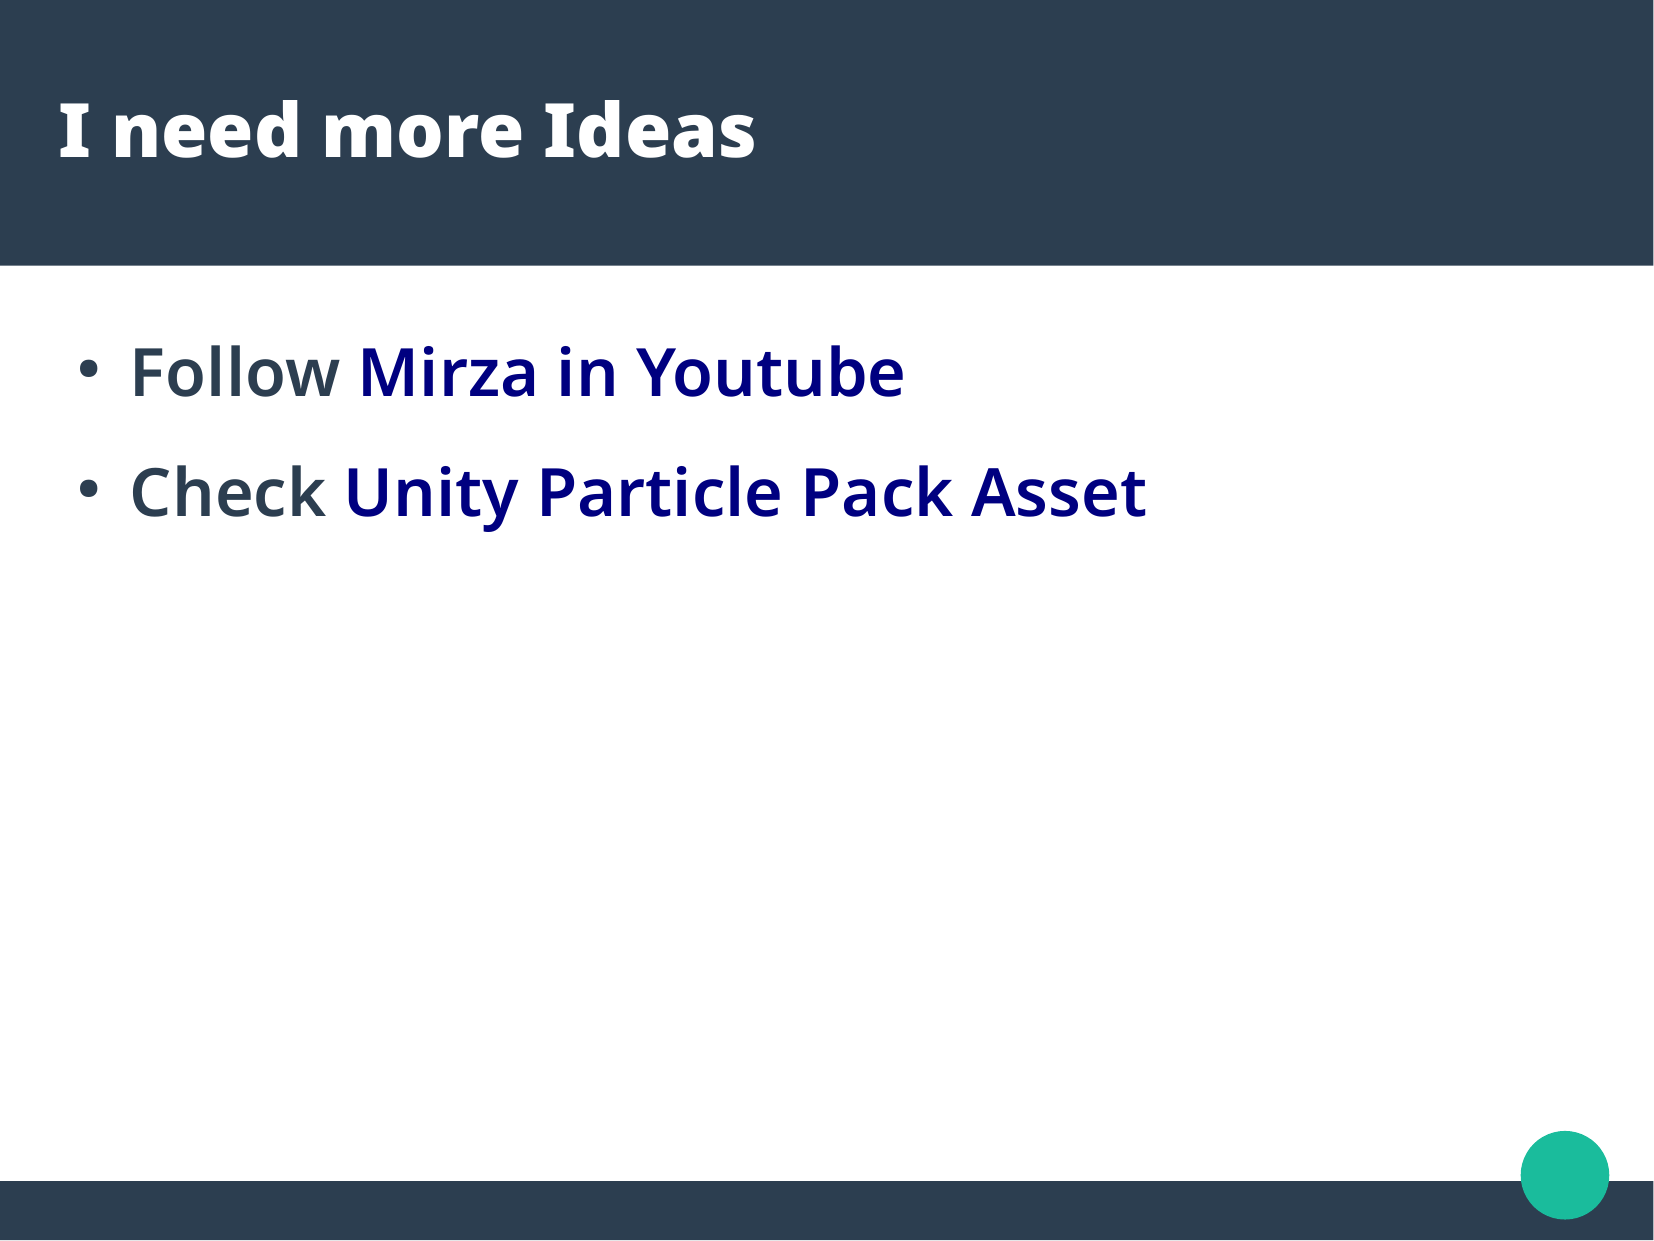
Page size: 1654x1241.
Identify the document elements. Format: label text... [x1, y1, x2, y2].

list Follow Mirza in Youtube Check Unity Particle Pack Asset [59, 324, 1595, 1152]
title I need more Ideas [59, 49, 1595, 207]
